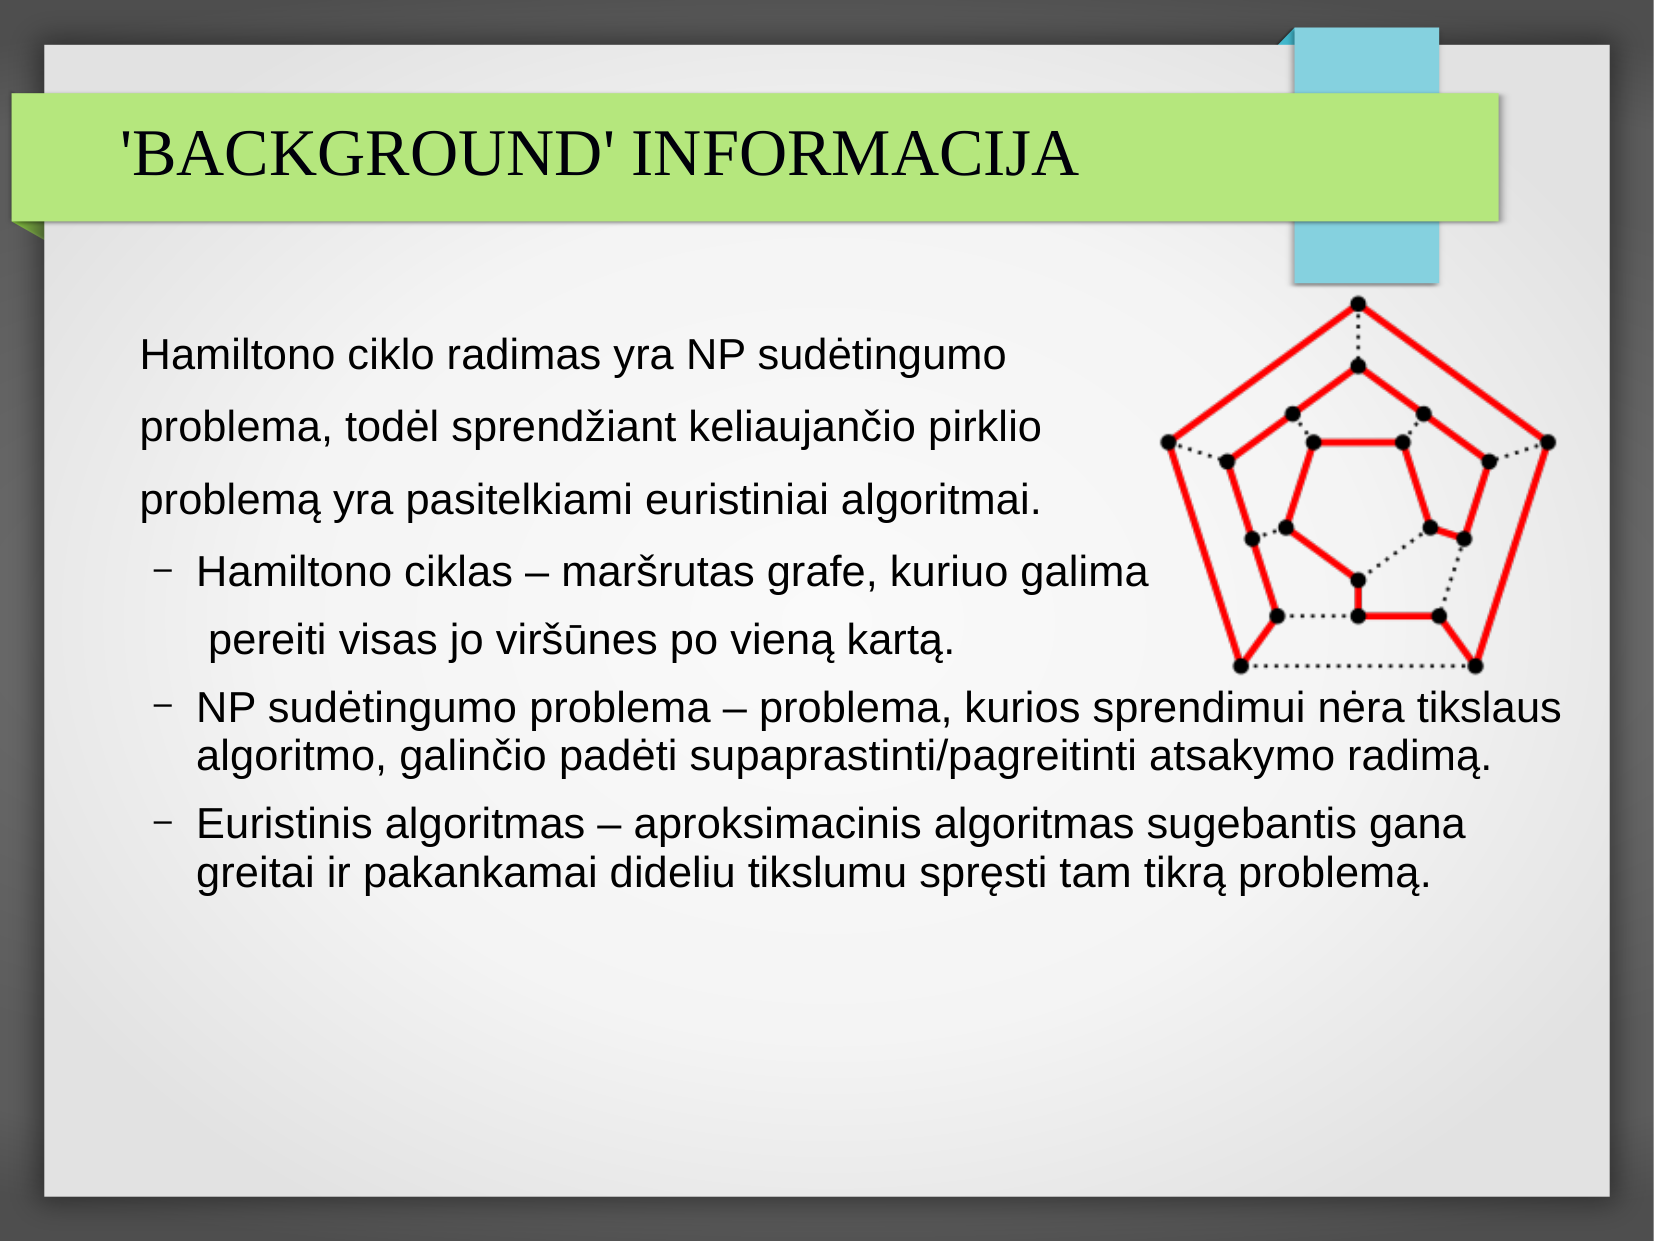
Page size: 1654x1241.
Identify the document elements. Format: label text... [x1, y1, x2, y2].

picture [0, 0, 1654, 1241]
title 'BACKGROUND' INFORMACIJA [82, 49, 1571, 257]
list Hamiltono ciklo radimas yra NP sudėtingumo problema, todėl sprendžiant keliaujančio pirklio problemą yra pasitelkiami euristiniai algoritmai. Hamiltono ciklas – maršrutas grafe, kuriuo galima pereiti visas jo viršūnes po vieną kartą. NP sudėtingumo problema – problema, kurios sprendimui nėra tikslaus algoritmo, galinčio padėti supaprastinti/pagreitinti atsakymo radimą. Euristinis algoritmas – aproksimacinis algoritmas sugebantis gana greitai ir pakankamai dideliu tikslumu spręsti tam tikrą problemą. [82, 330, 1571, 920]
